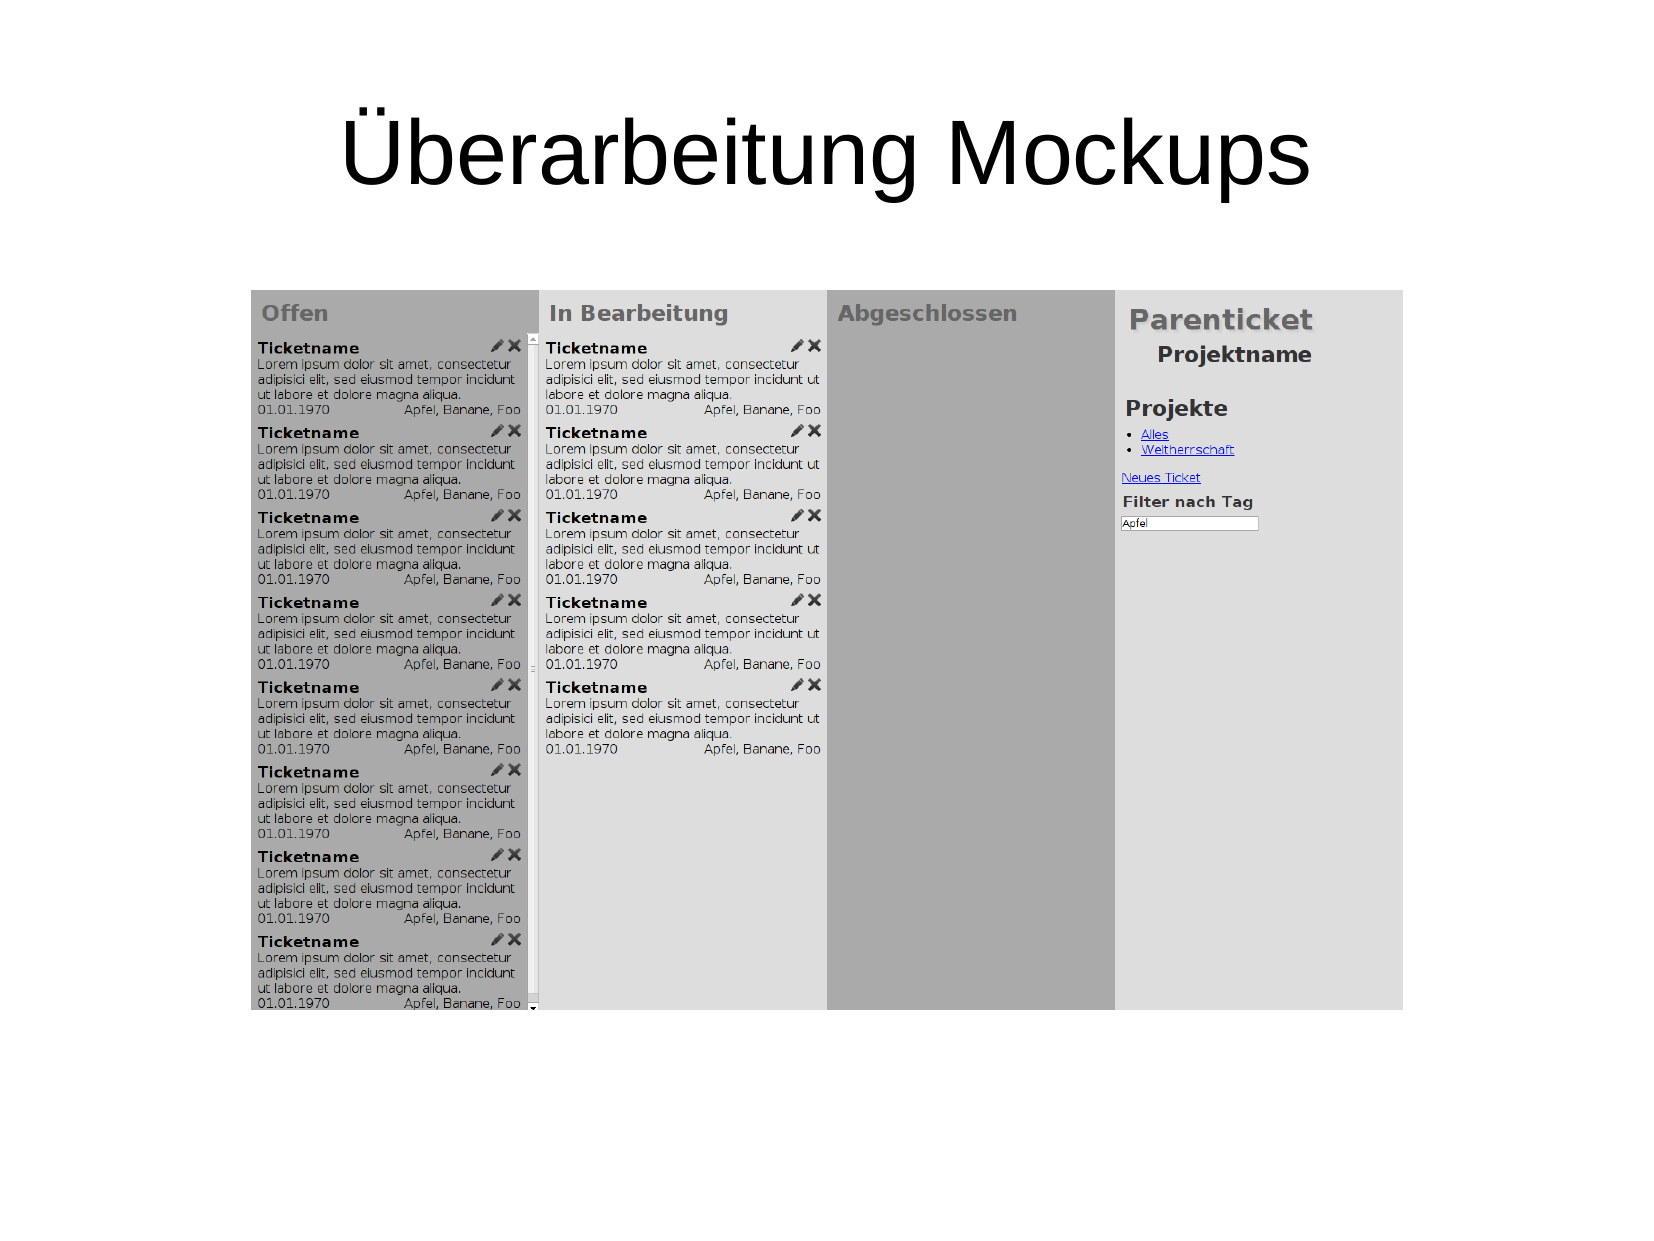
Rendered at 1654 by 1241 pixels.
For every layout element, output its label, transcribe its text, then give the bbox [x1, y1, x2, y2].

picture [251, 290, 1403, 1010]
title Überarbeitung Mockups [82, 49, 1571, 257]
